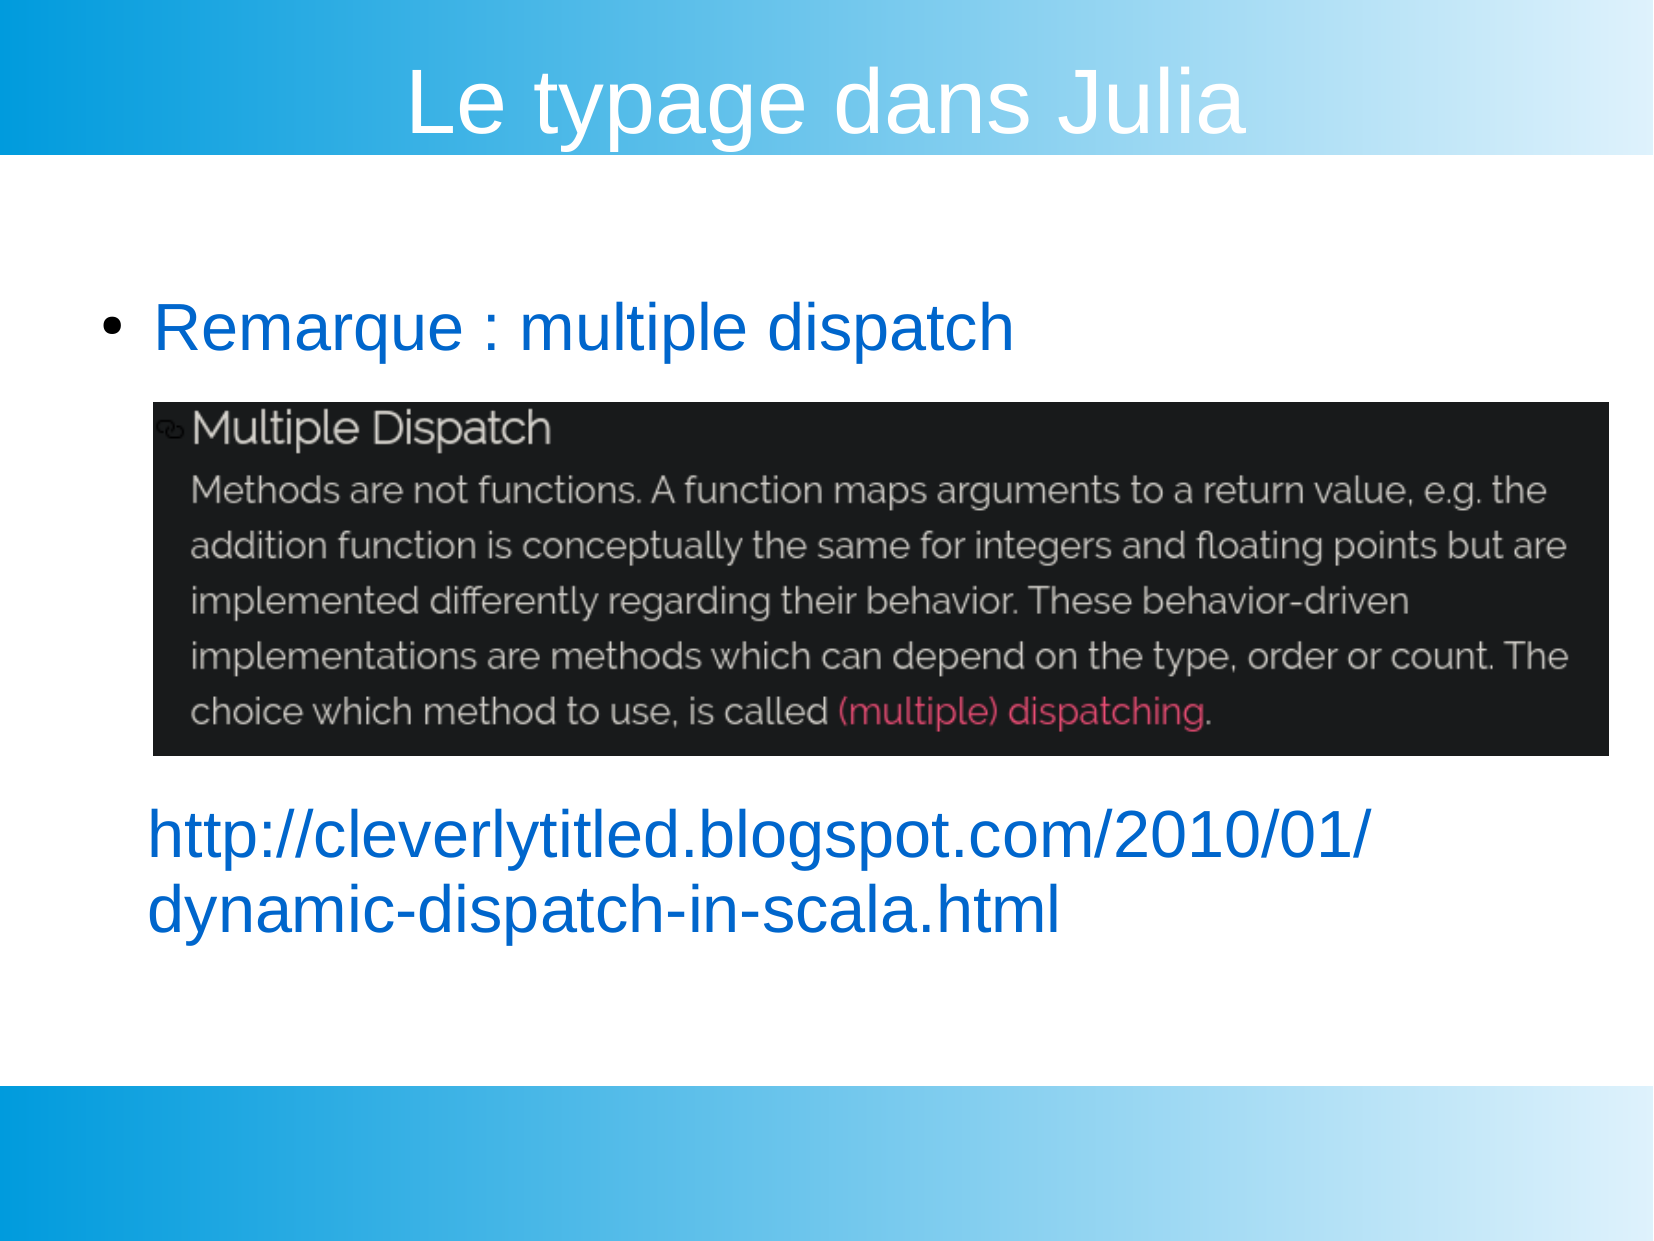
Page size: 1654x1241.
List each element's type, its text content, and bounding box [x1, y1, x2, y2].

picture [153, 402, 1609, 756]
title Le typage dans Julia [82, 49, 1571, 155]
list Remarque : multiple dispatch [82, 290, 1571, 768]
list http://cleverlytitled.blogspot.com/2010/01/dynamic-dispatch-in-scala.html [76, 797, 1565, 945]
